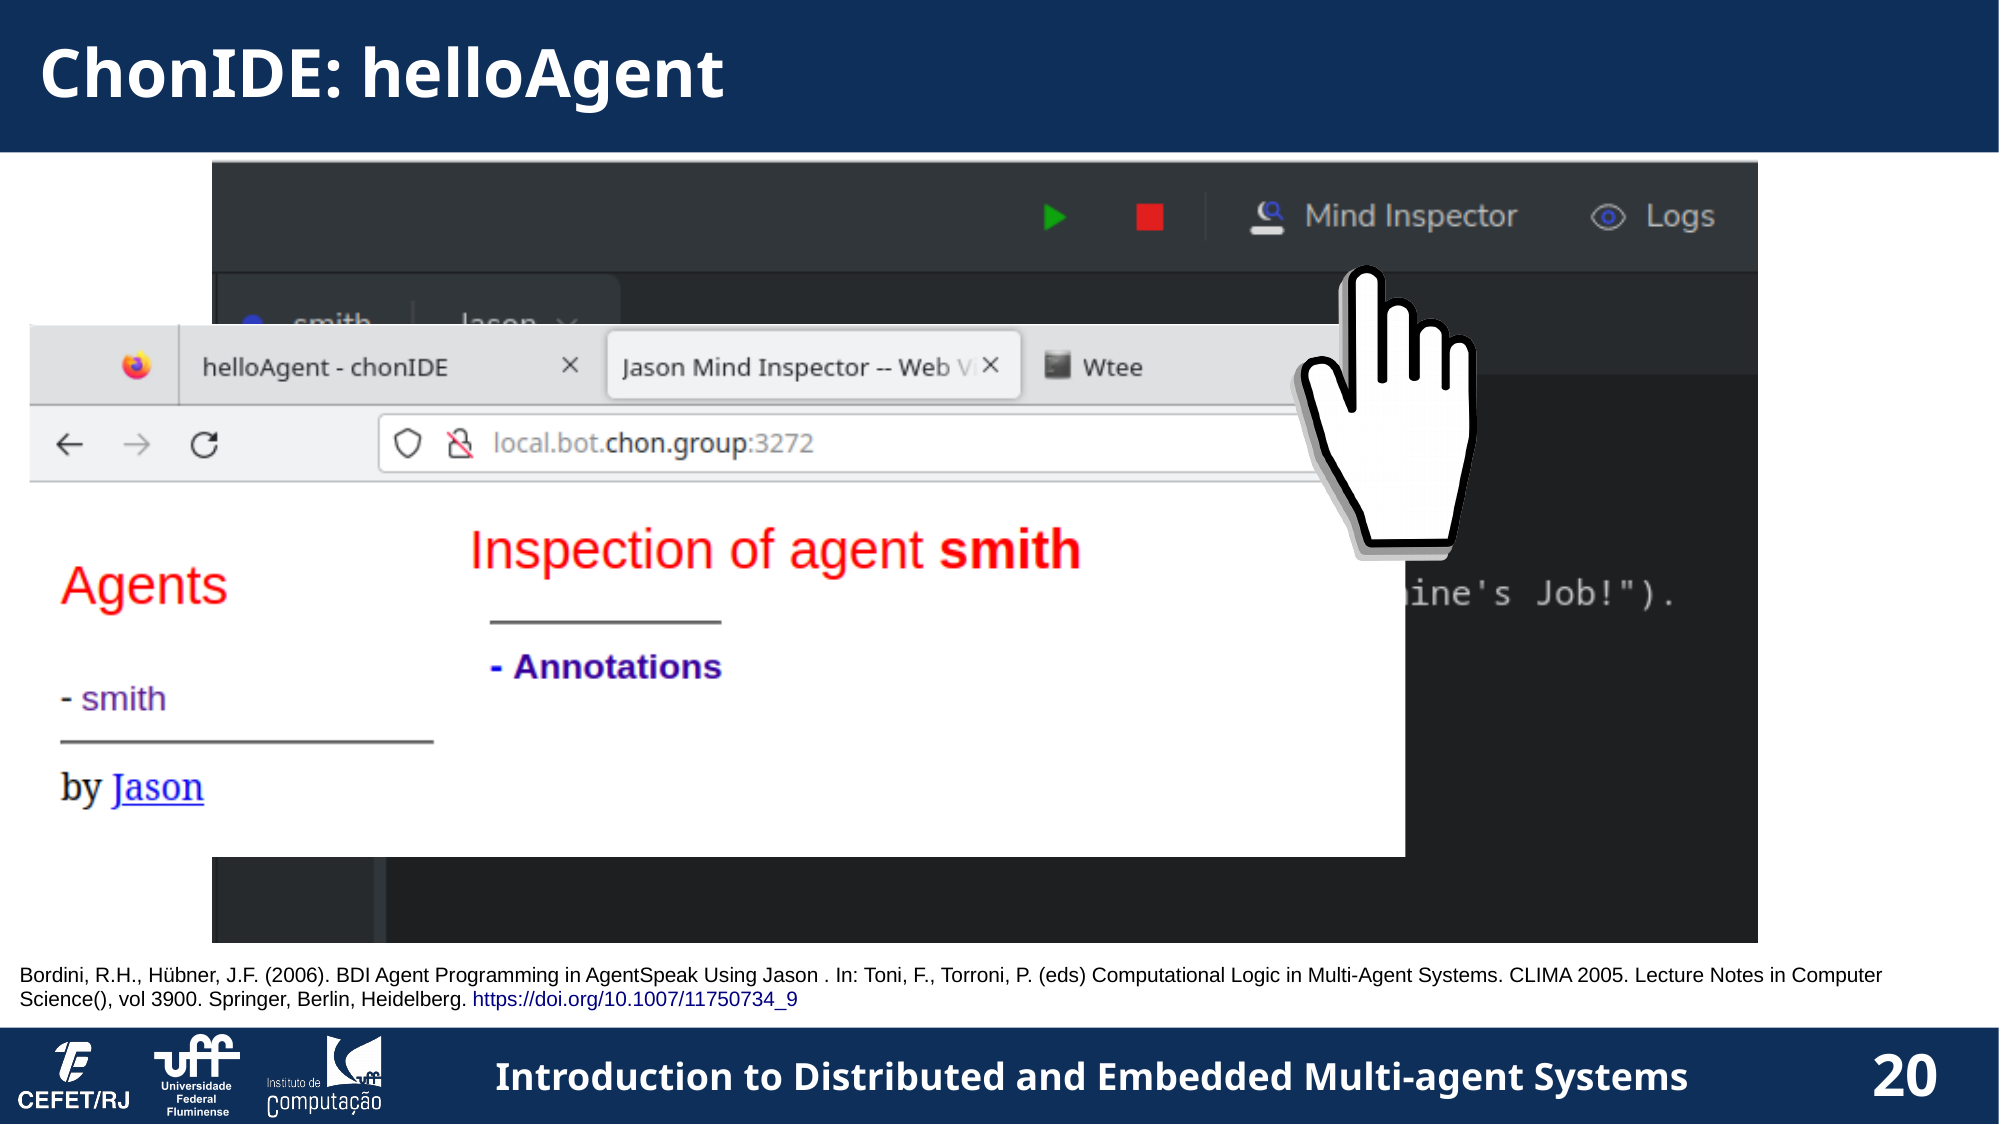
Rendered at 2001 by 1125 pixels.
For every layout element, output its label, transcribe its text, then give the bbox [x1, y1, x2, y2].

picture [18, 1042, 129, 1125]
text_box Bordini, R.H., Hübner, J.F. (2006). BDI Agent Programming in AgentSpeak Using Jason . In: Toni, F., Torroni, P. (eds) Computational Logic in Multi-Agent Systems. CLIMA 2005. Lecture Notes in Computer Science(), vol 3900. Springer, Berlin, Heidelberg. https://doi.org/10.1007/11750734_9 [4, 956, 1979, 1042]
picture [29, 159, 1758, 943]
picture [265, 1042, 383, 1118]
text_box ChonIDE: helloAgent [25, 23, 1998, 116]
picture [153, 1042, 241, 1121]
